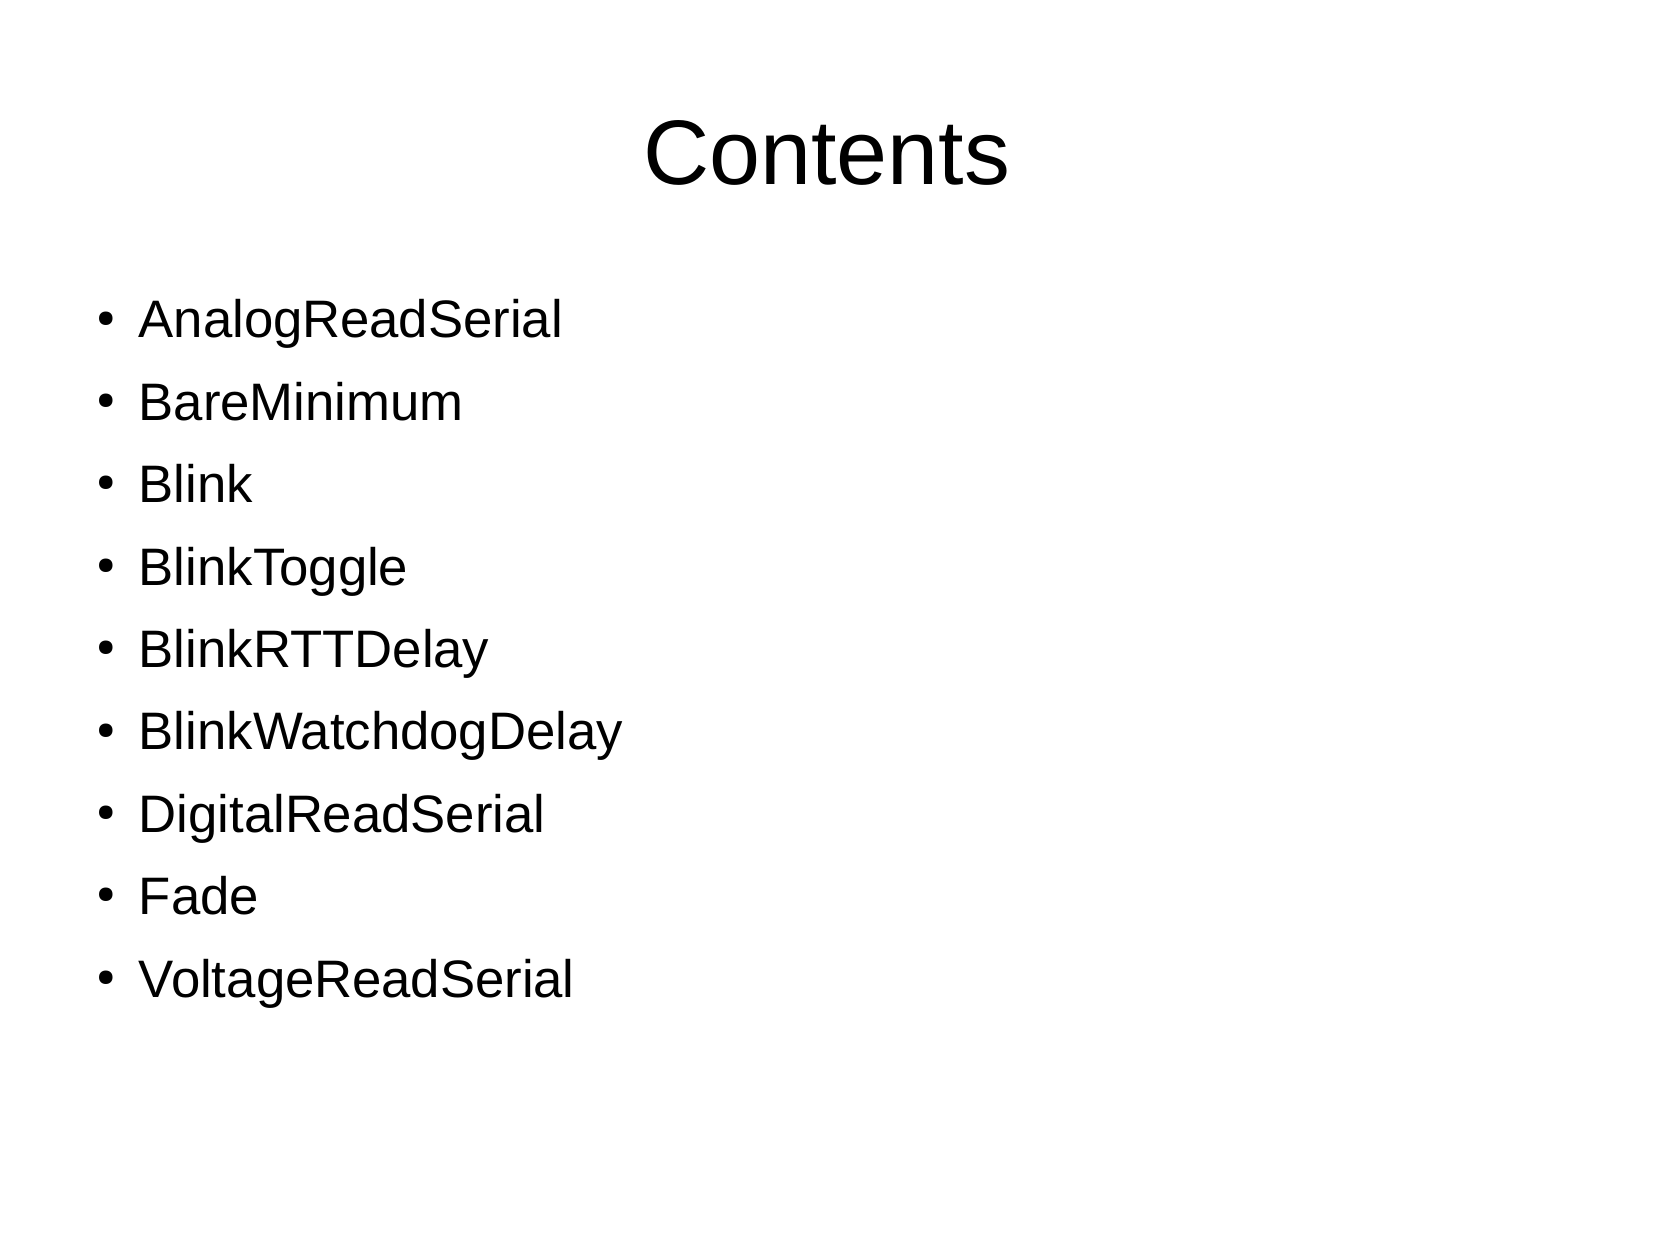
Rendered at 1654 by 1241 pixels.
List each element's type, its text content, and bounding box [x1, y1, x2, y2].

list AnalogReadSerial BareMinimum Blink BlinkToggle BlinkRTTDelay BlinkWatchdogDelay DigitalReadSerial Fade VoltageReadSerial [82, 290, 1571, 1010]
title Contents [82, 49, 1571, 257]
